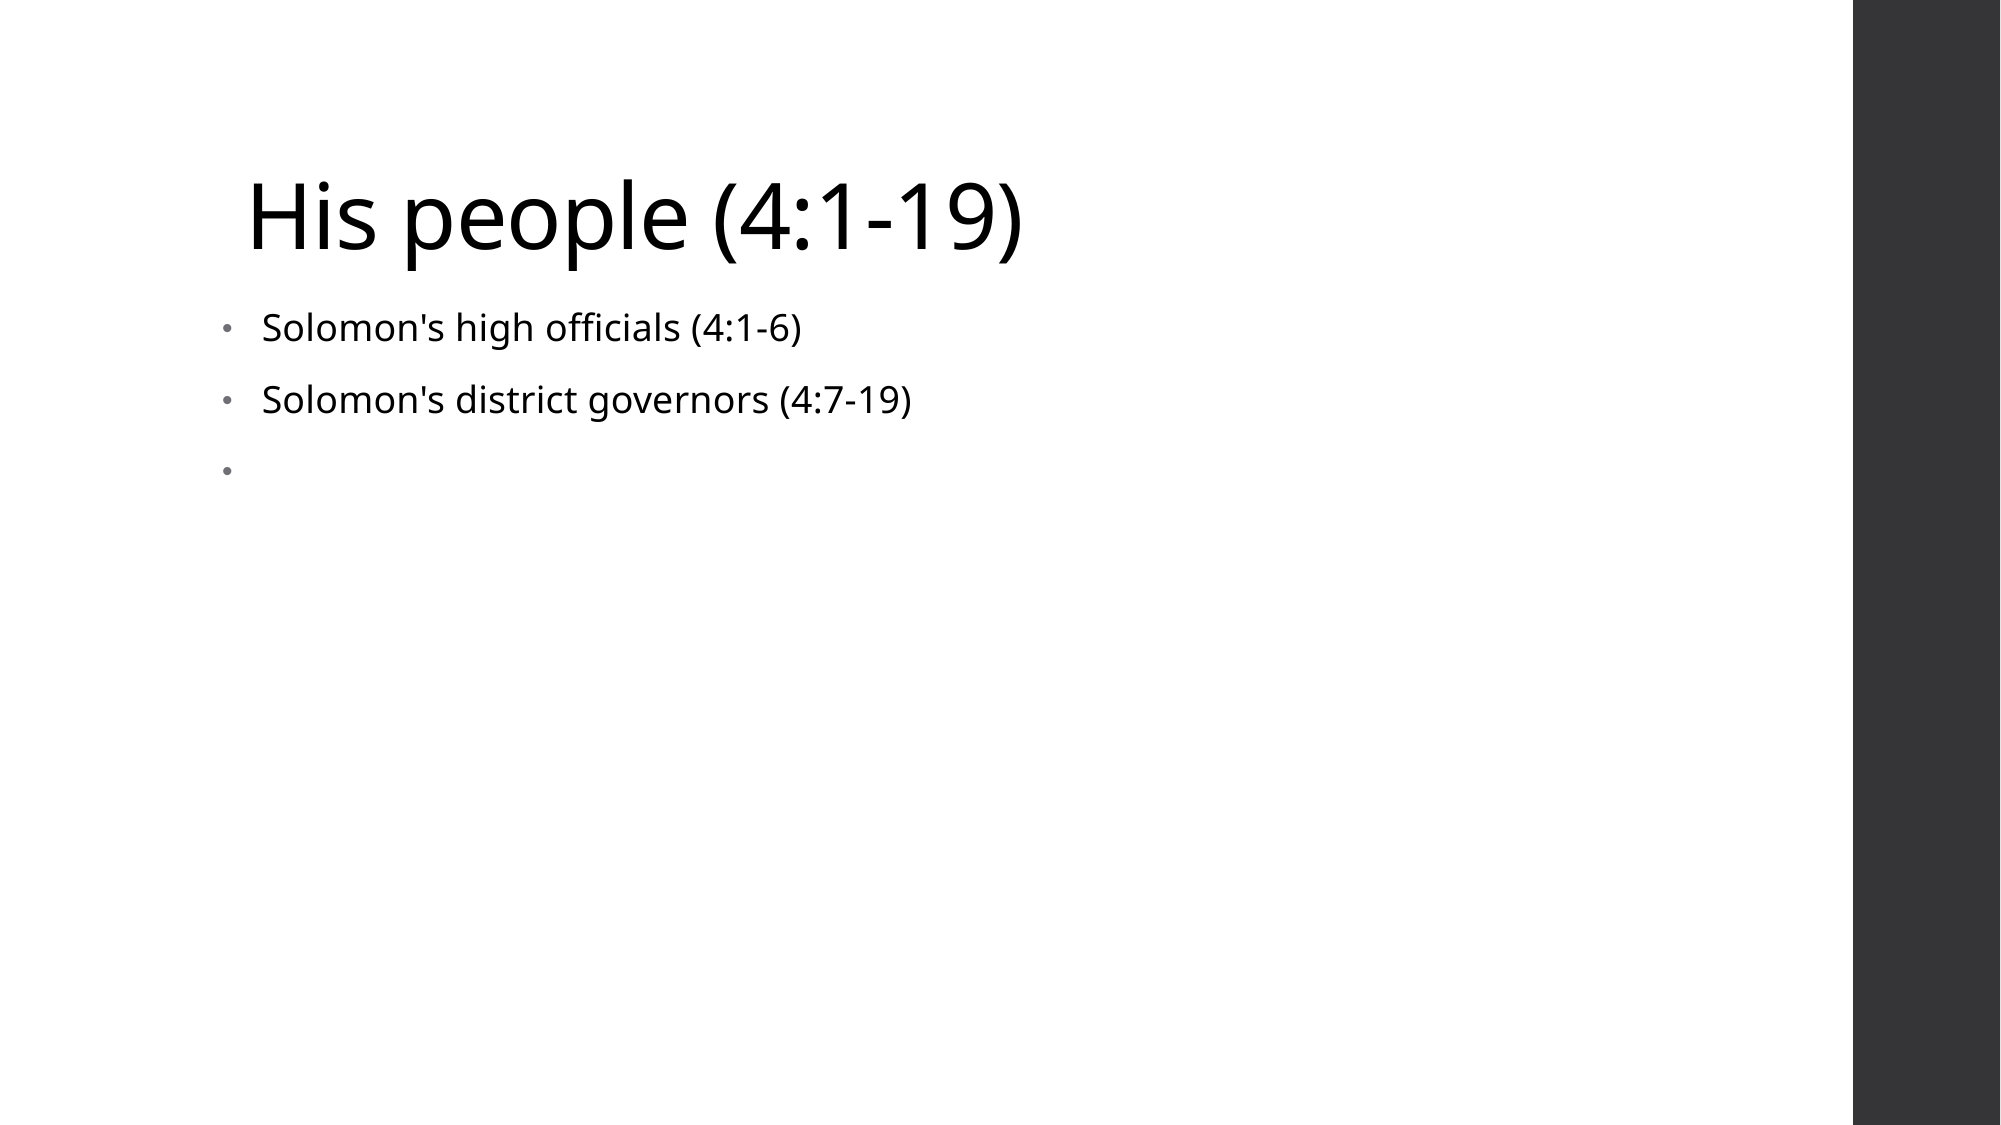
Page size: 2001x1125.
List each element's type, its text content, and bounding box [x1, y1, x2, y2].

list Solomon's high officials (4:1-6) Solomon's district governors (4:7-19) [206, 299, 1617, 1014]
title His people (4:1-19) [206, 60, 1797, 278]
